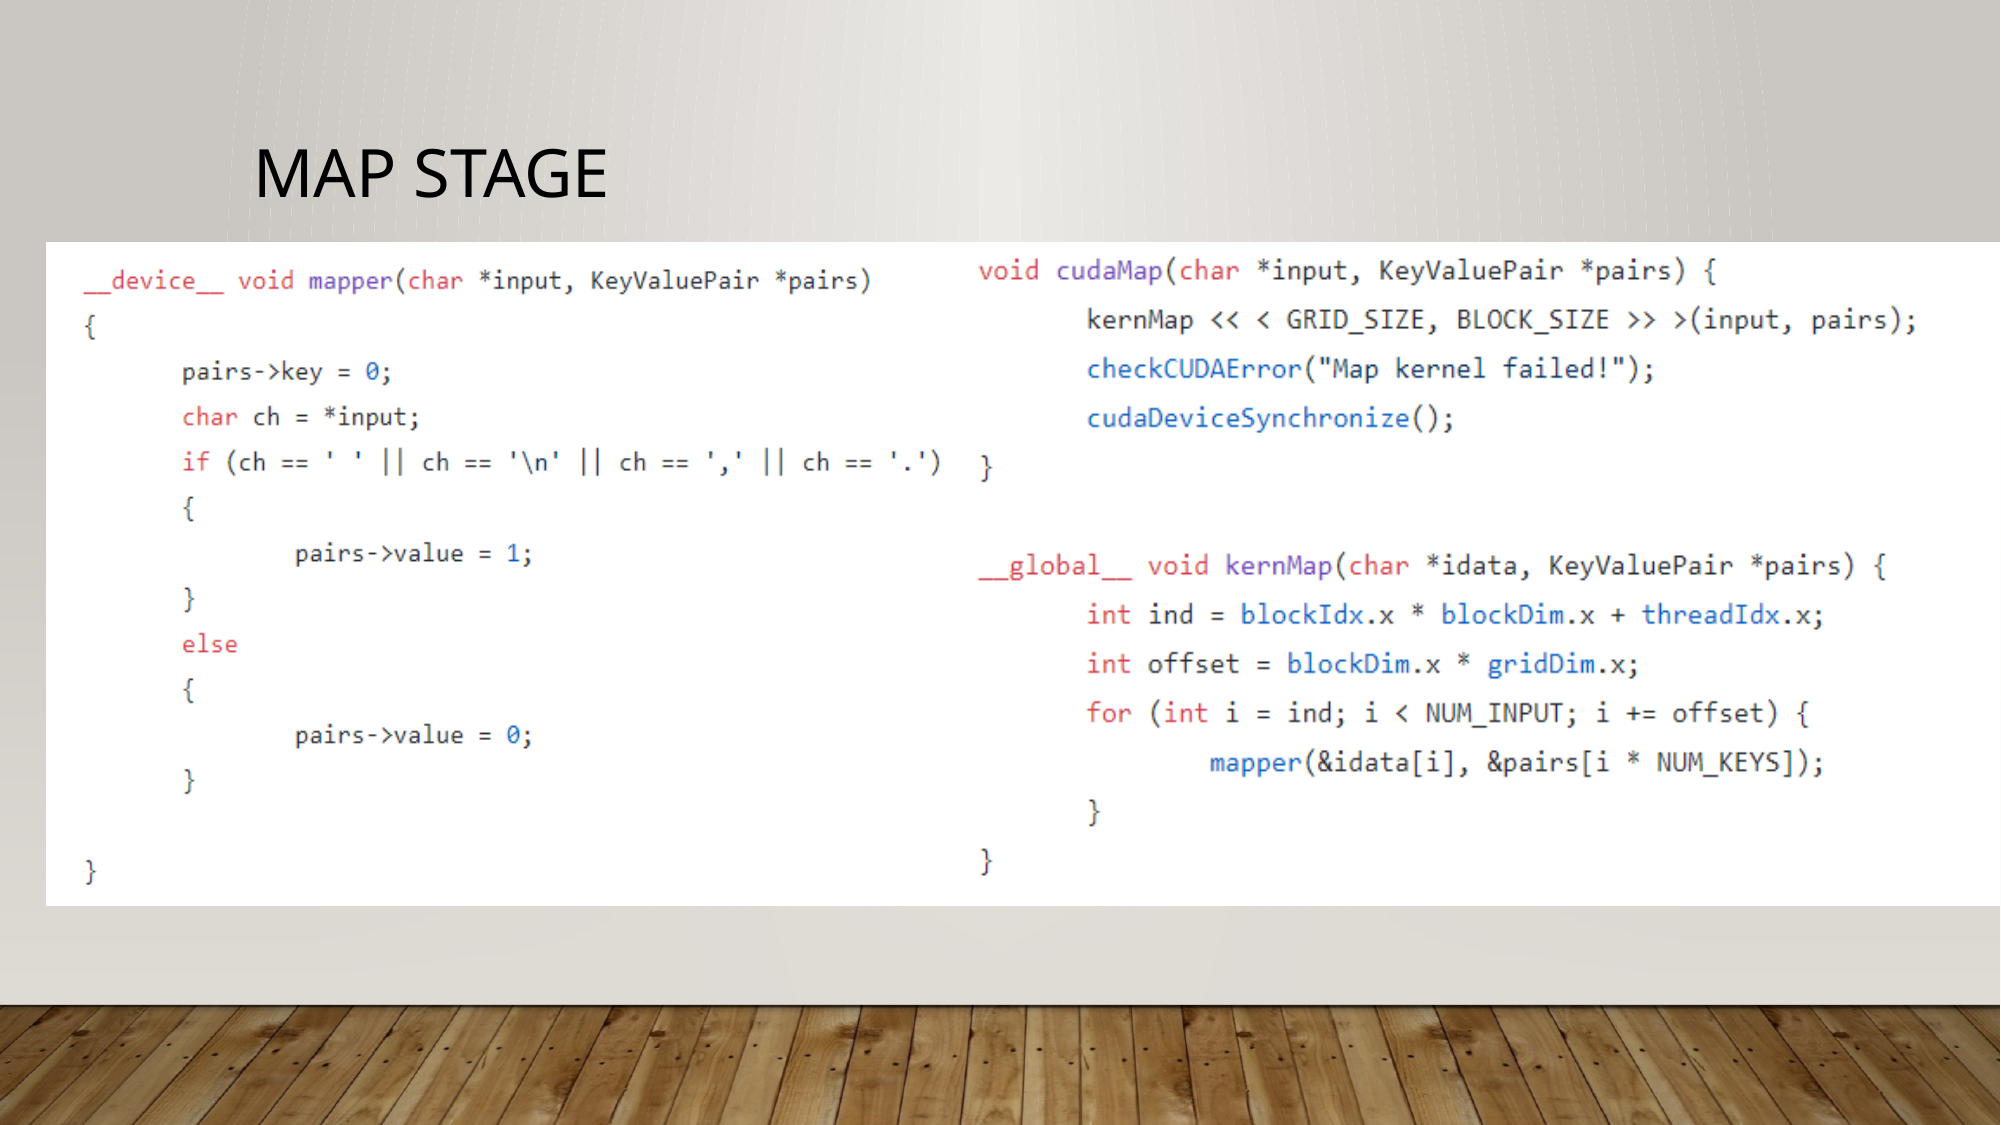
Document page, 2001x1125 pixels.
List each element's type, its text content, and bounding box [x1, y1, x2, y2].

picture [46, 242, 2000, 906]
title Map stage [238, 131, 1814, 242]
picture [0, 1005, 2000, 1125]
